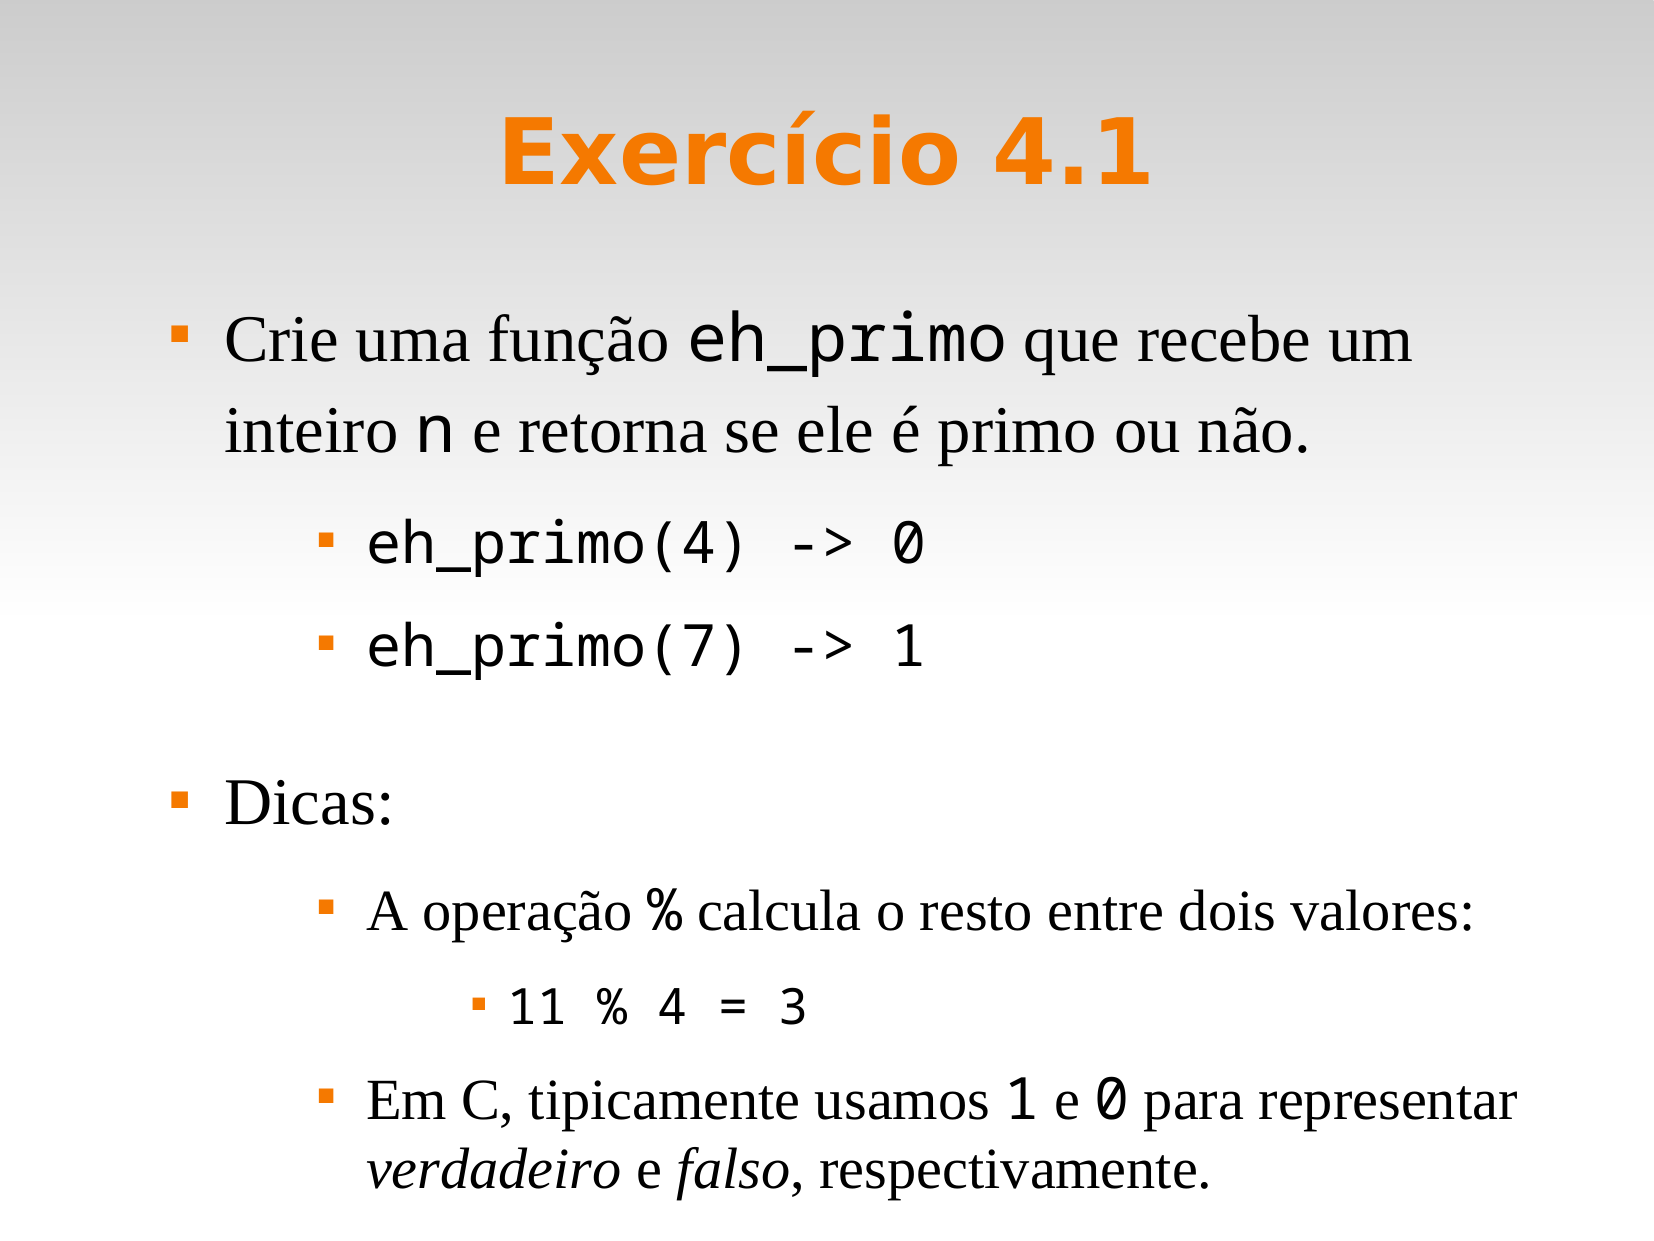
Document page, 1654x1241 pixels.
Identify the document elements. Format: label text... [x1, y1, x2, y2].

list Crie uma função eh_primo que recebe um inteiro n e retorna se ele é primo ou não. eh_primo(4) -> 0 eh_primo(7) -> 1 Dicas: A operação % calcula o resto entre dois valores: 11 % 4 = 3 Em C, tipicamente usamos 1 e 0 para representar verdadeiro e falso, respectivamente. [82, 290, 1571, 1175]
title Exercício 4.1 [82, 49, 1571, 257]
